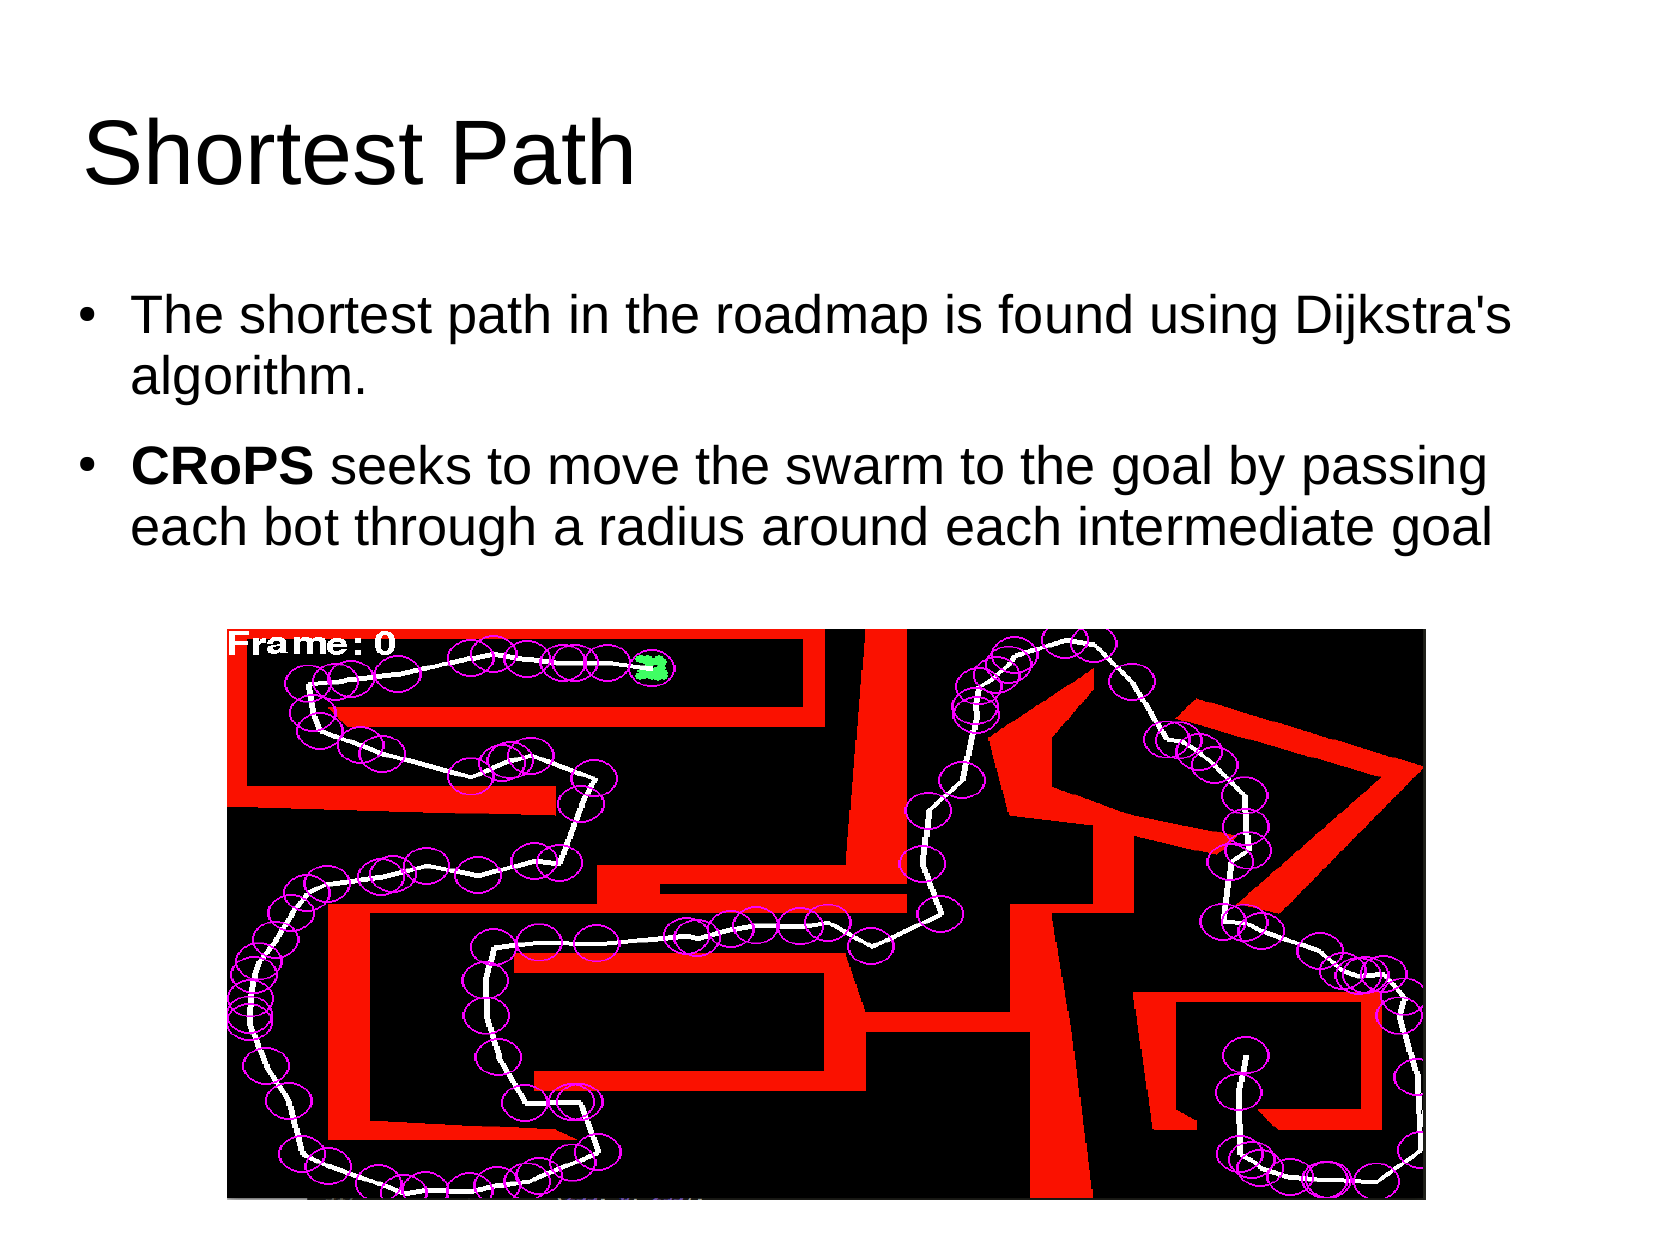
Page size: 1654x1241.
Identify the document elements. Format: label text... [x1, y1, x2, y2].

list The shortest path in the roadmap is found using Dijkstra's algorithm. CRoPS seeks to move the swarm to the goal by passing each bot through a radius around each intermediate goal [60, 285, 1549, 610]
title Shortest Path [82, 49, 1571, 257]
picture [227, 629, 1426, 1201]
